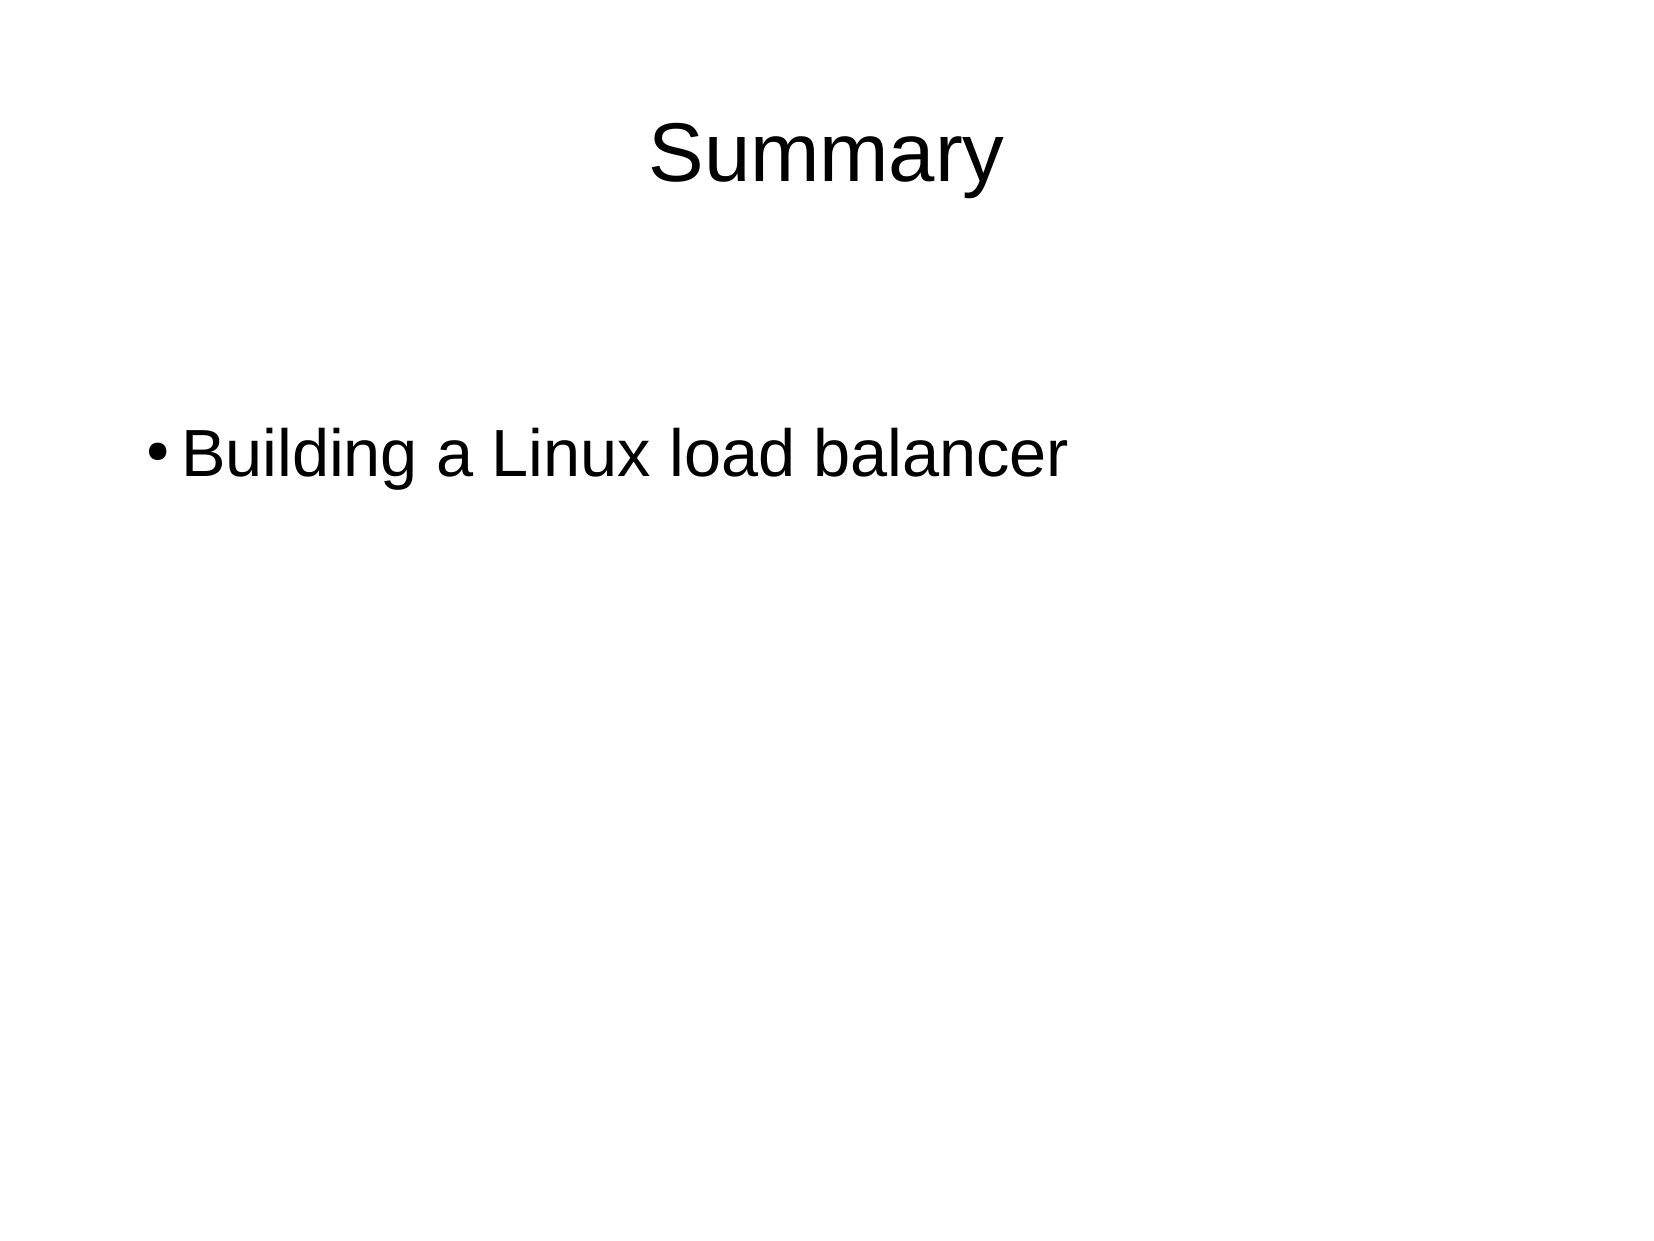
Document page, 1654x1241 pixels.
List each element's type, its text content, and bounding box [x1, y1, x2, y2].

title Summary [82, 49, 1571, 257]
text_box Building a Linux load balancer [130, 371, 1285, 835]
